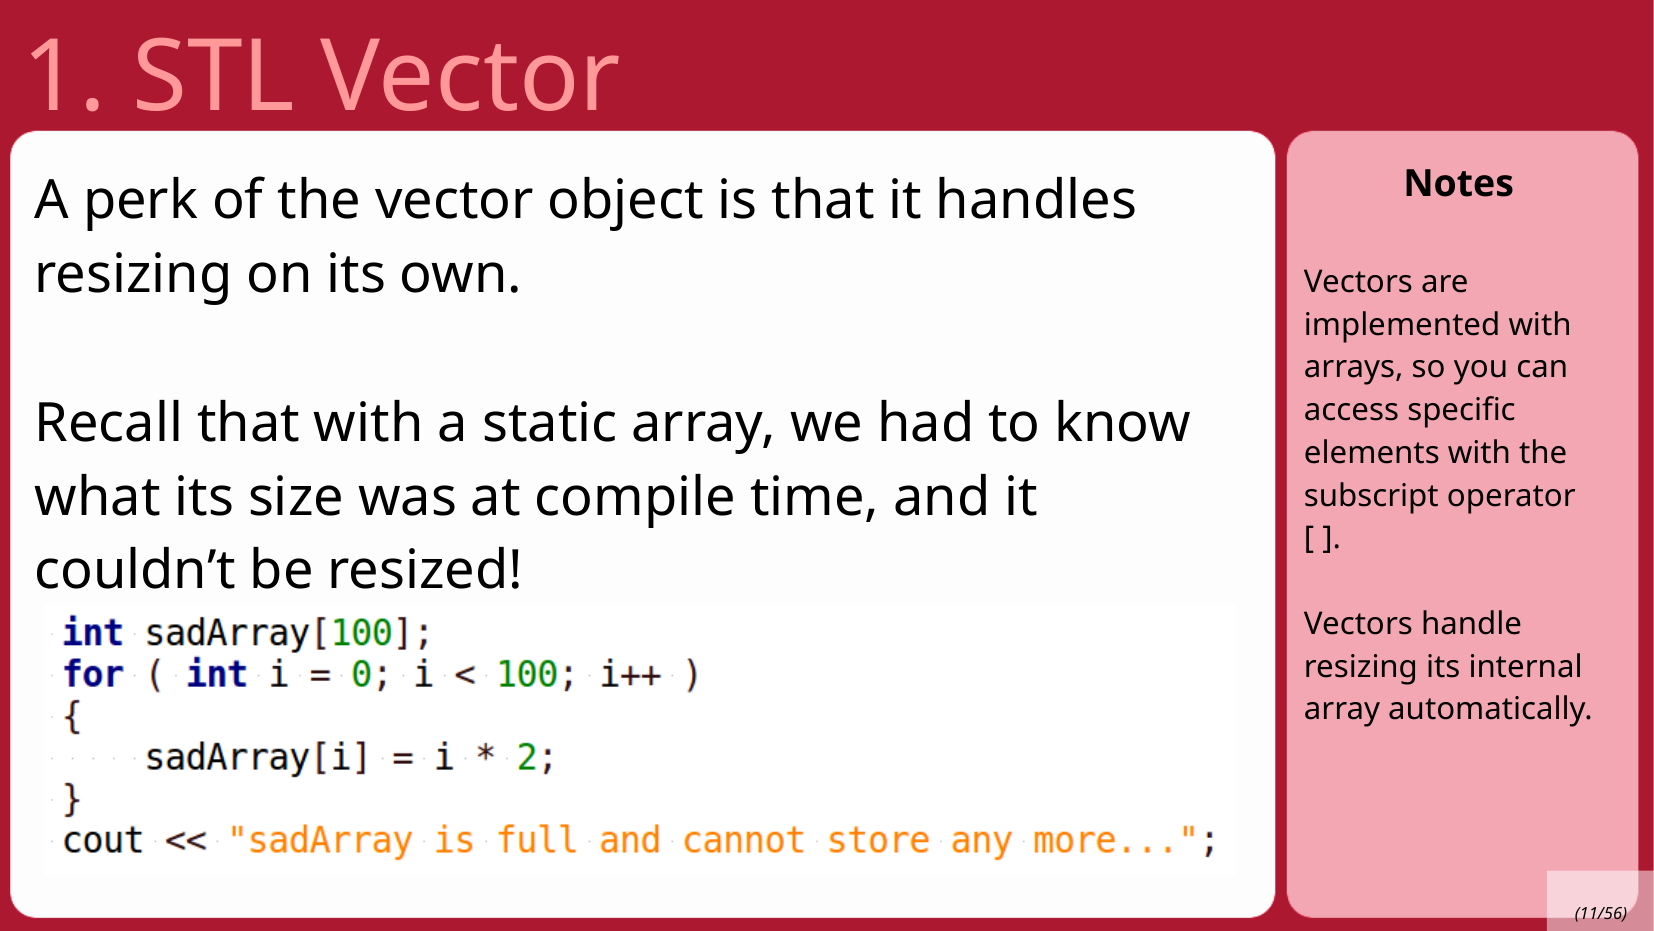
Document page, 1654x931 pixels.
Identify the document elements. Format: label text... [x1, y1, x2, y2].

text_box Notes Vectors are implemented with arrays, so you can access specific elements with the subscript operator [ ]. Vectors handle resizing its internal array automatically. [1289, 149, 1629, 601]
picture [0, 0, 1654, 931]
text_box A perk of the vector object is that it handles resizing on its own. Recall that with a static array, we had to know what its size was at compile time, and it couldn’t be resized! [34, 160, 1248, 526]
title 1. STL Vector [22, 7, 1511, 136]
text_box (<number>/56) [1546, 877, 1654, 931]
